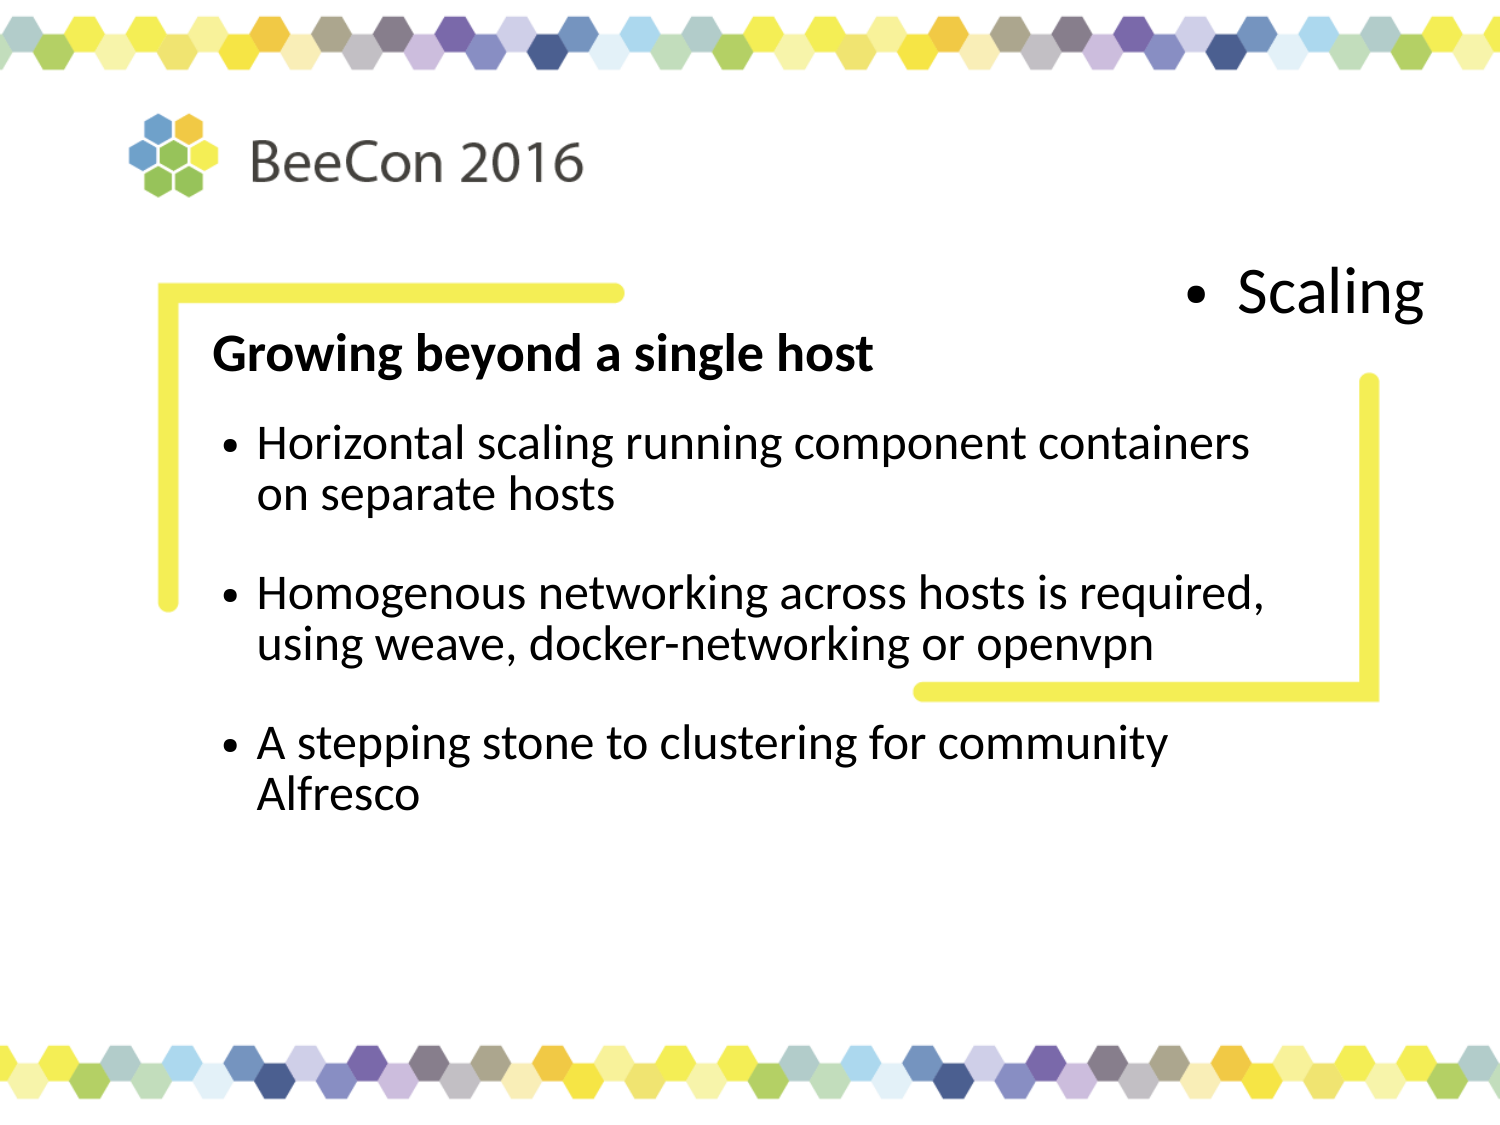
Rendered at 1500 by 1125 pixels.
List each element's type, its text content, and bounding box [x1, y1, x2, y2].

text_box Horizontal scaling running component containers on separate hosts Homogenous networking across hosts is required, using weave, docker-networking or openvpn A stepping stone to clustering for community Alfresco [206, 415, 1329, 831]
list Scaling [75, 263, 1425, 916]
picture [0, 0, 1500, 1125]
